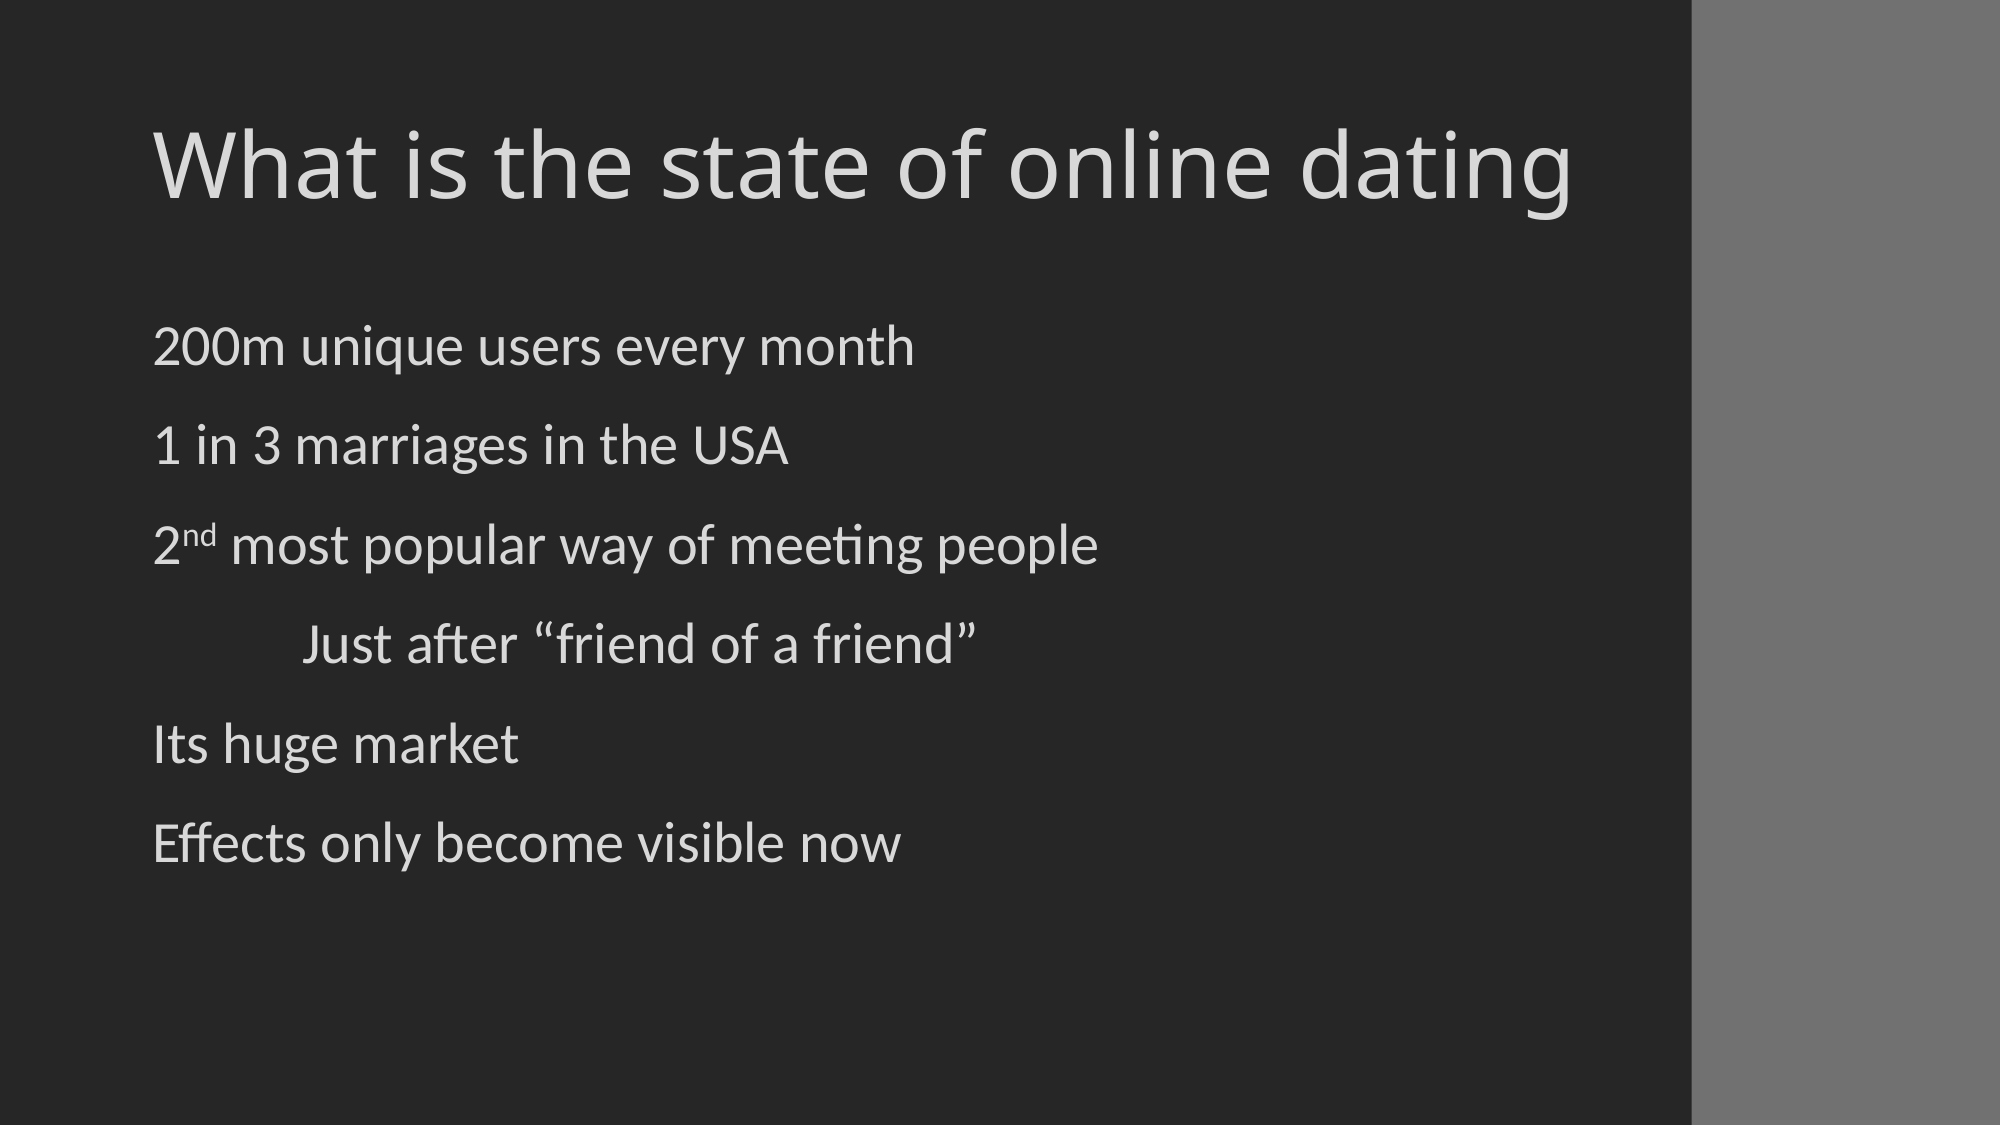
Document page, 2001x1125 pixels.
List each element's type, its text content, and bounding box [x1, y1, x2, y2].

list 200m unique users every month 1 in 3 marriages in the USA 2nd most popular way of meeting people Just after “friend of a friend” Its huge market Effects only become visible now [137, 299, 1691, 1014]
title What is the state of online dating [137, 59, 1691, 278]
text_box [1691, 0, 2000, 1125]
